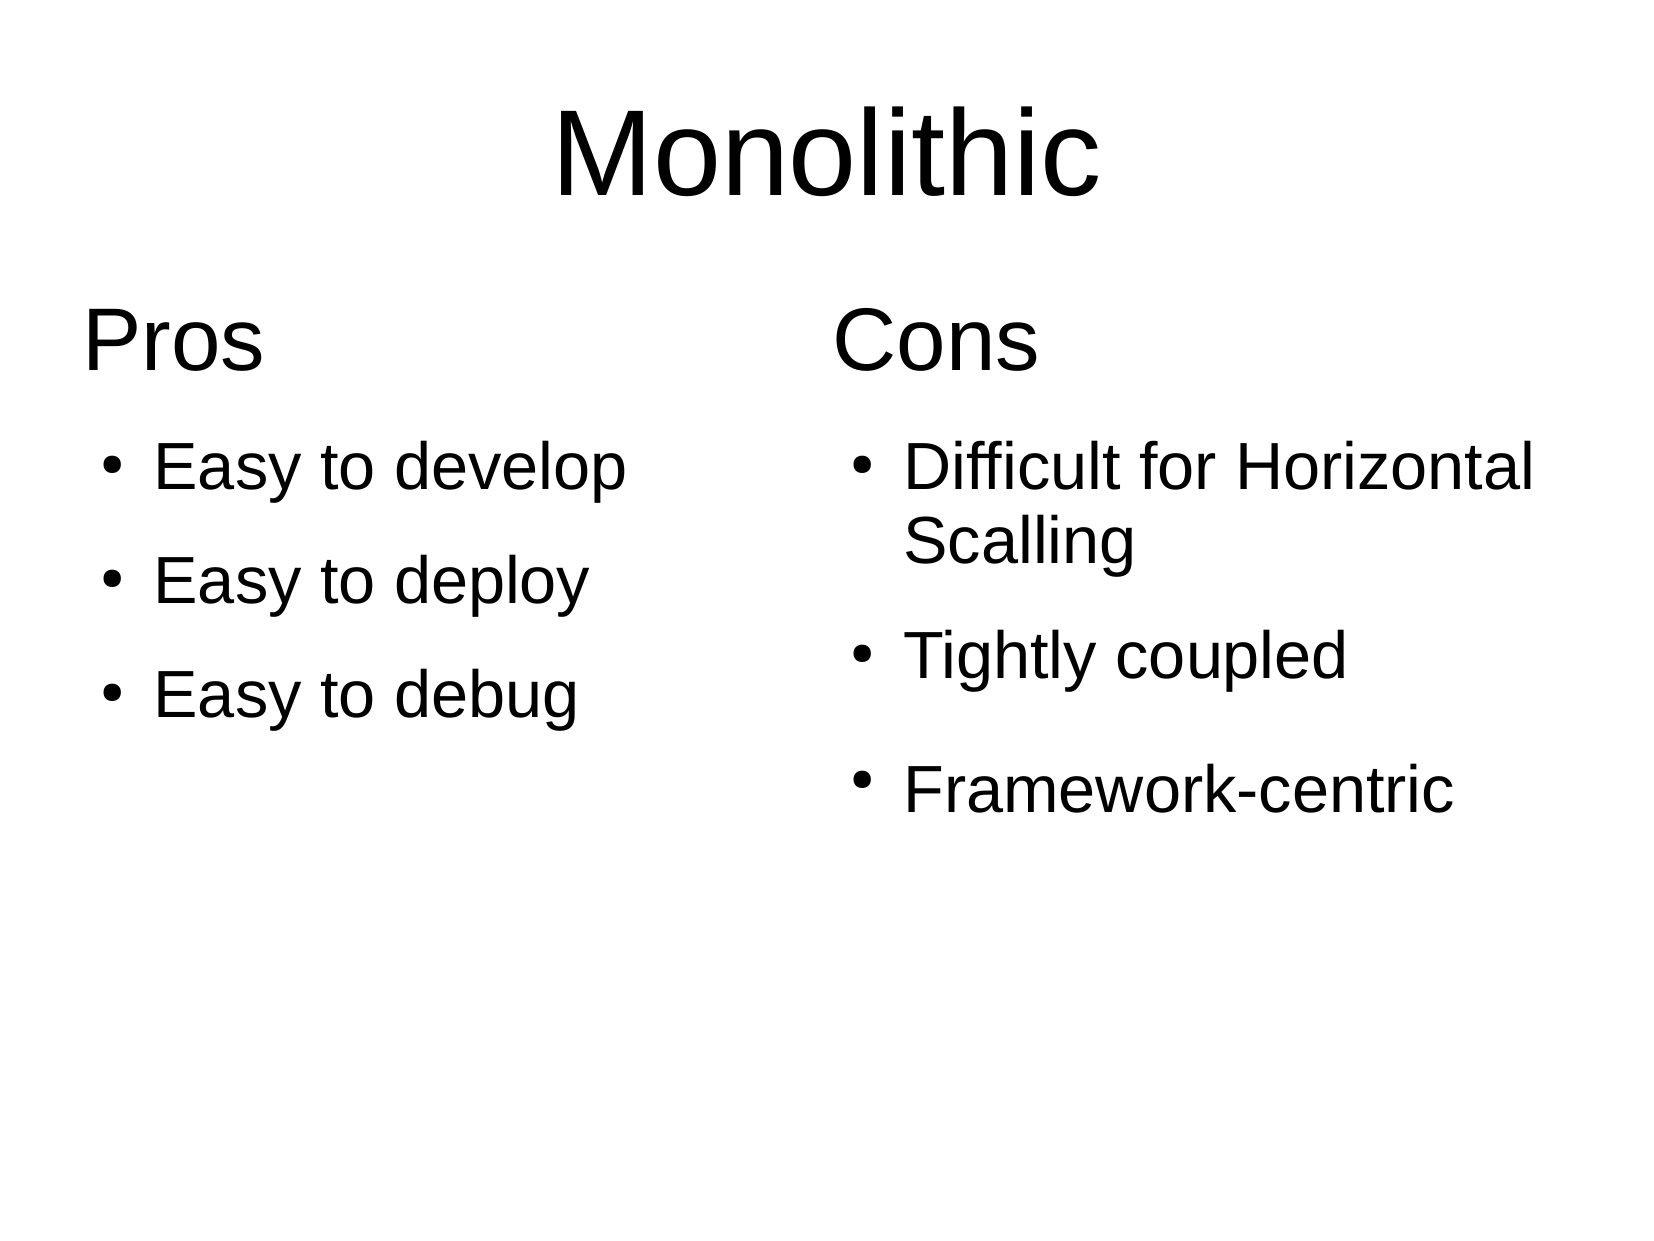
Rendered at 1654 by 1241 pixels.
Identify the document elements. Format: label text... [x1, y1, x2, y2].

list Pros Easy to develop Easy to deploy Easy to debug [82, 290, 826, 1010]
list Cons Difficult for Horizontal Scalling Tightly coupled Framework-centric [832, 290, 1576, 1010]
title Monolithic [82, 49, 1571, 257]
